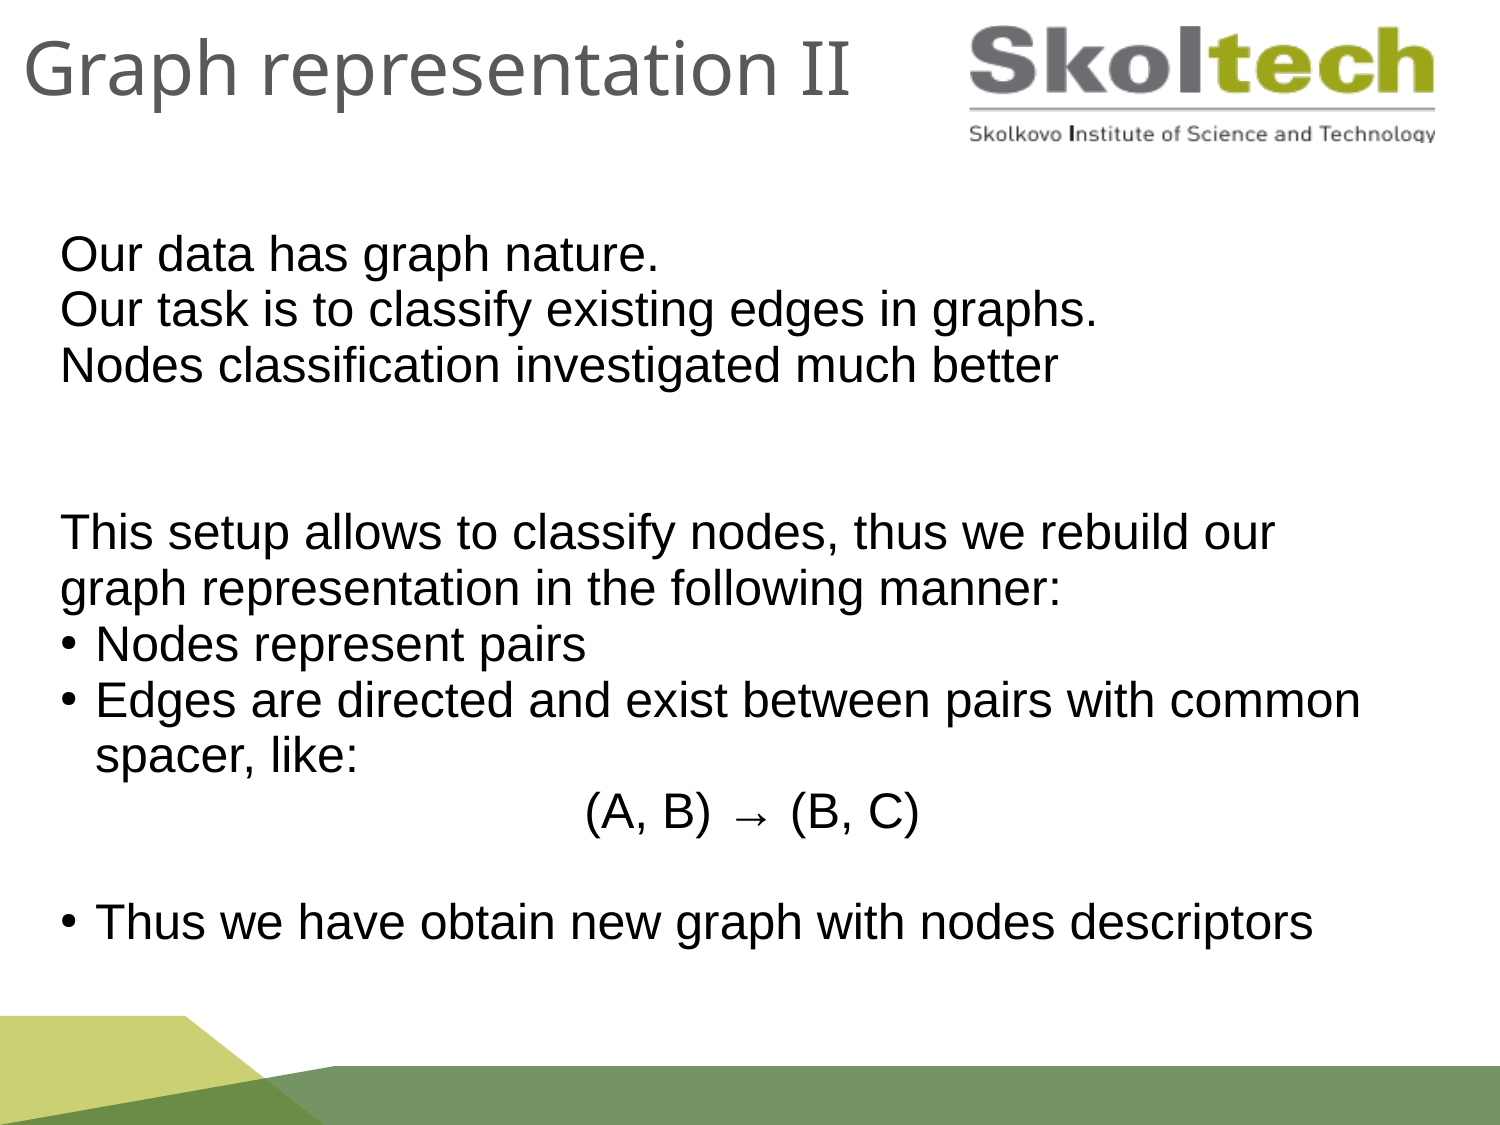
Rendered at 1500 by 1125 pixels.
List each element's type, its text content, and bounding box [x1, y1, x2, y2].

title Graph representation II [22, 17, 1263, 115]
text_box Our data has graph nature. Our task is to classify existing edges in graphs. Nodes classification investigated much better This setup allows to classify nodes, thus we rebuild our graph representation in the following manner: Nodes represent pairs Edges are directed and exist between pairs with common spacer, like: (A, B) → (B, C) Thus we have obtain new graph with nodes descriptors [45, 218, 1426, 1070]
